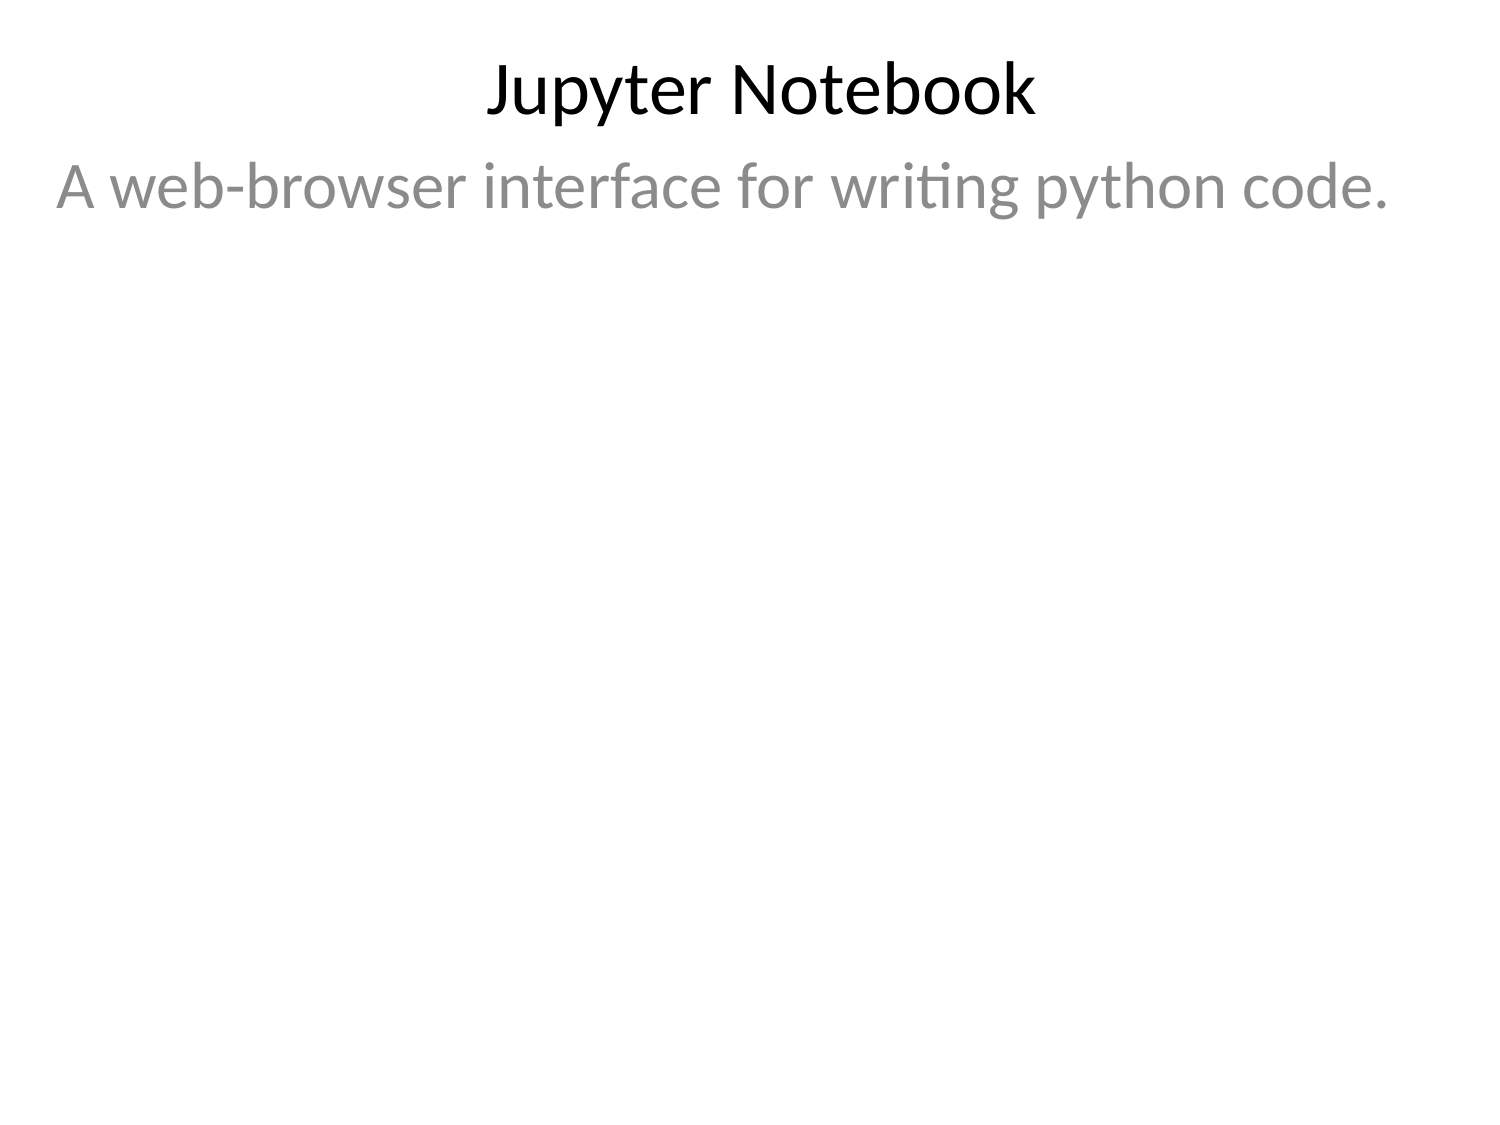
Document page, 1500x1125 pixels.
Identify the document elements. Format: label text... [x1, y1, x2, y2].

title Jupyter Notebook [123, 30, 1399, 134]
text_box A web-browser interface for writing python code. [41, 134, 1436, 232]
